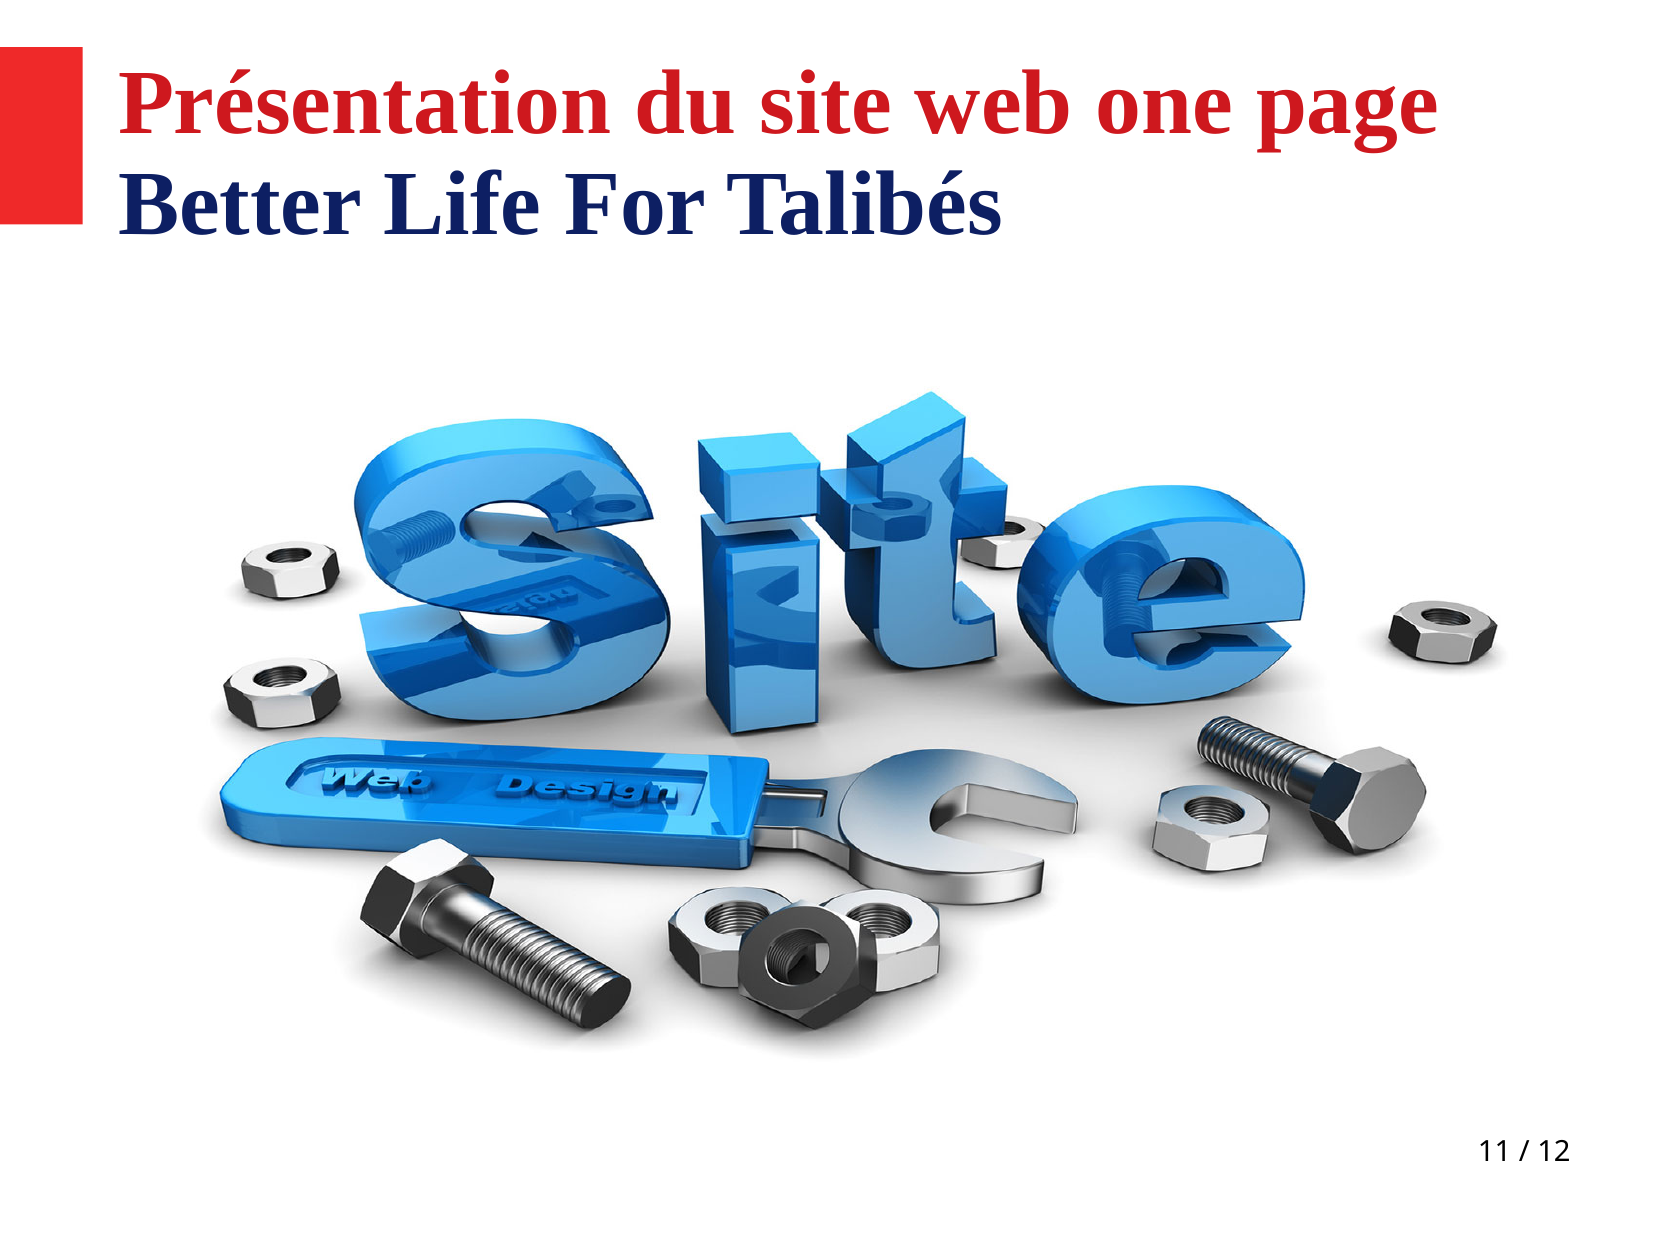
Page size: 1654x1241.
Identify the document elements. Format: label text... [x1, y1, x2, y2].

title Présentation du site web one page Better Life For Talibés [118, 49, 1571, 257]
picture [118, 307, 1571, 1099]
